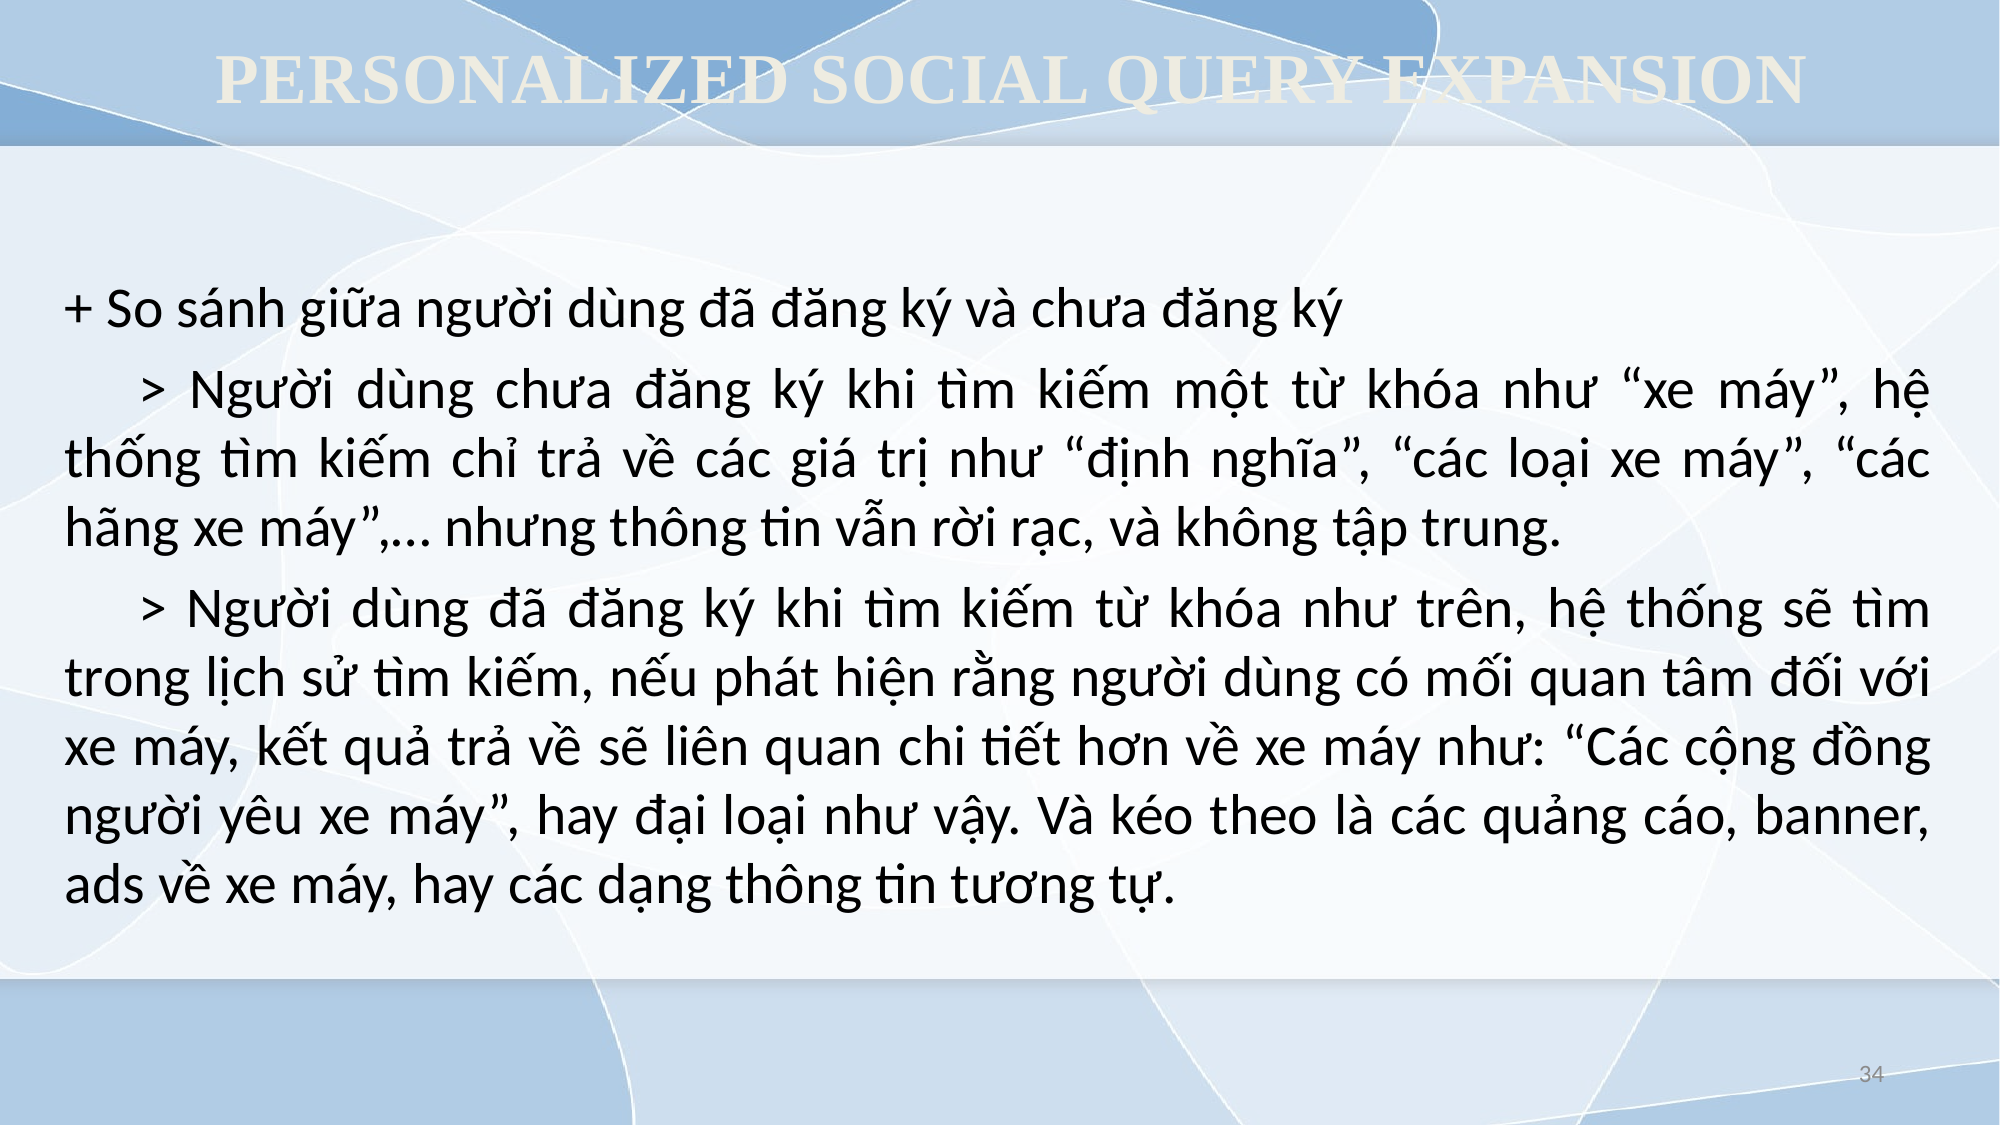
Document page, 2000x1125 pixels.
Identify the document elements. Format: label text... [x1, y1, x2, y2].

title PERSONALIZED SOCIAL QUERY EXPANSION [24, 0, 2000, 150]
list + So sánh giữa người dùng đã đăng ký và chưa đăng ký > Người dùng chưa đăng ký khi tìm kiếm một từ khóa như “xe máy”, hệ thống tìm kiếm chỉ trả về các giá trị như “định nghĩa”, “các loại xe máy”, “các hãng xe máy”,… nhưng thông tin vẫn rời rạc, và không tập trung. > Người dùng đã đăng ký khi tìm kiếm từ khóa như trên, hệ thống sẽ tìm trong lịch sử tìm kiếm, nếu phát hiện rằng người dùng có mối quan tâm đối với xe máy, kết quả trả về sẽ liên quan chi tiết hơn về xe máy như: “Các cộng đồng người yêu xe máy”, hay đại loại như vậy. Và kéo theo là các quảng cáo, banner, ads về xe máy, hay các dạng thông tin tương tự. [49, 262, 1950, 925]
slide_number <number> [1432, 1042, 1900, 1103]
